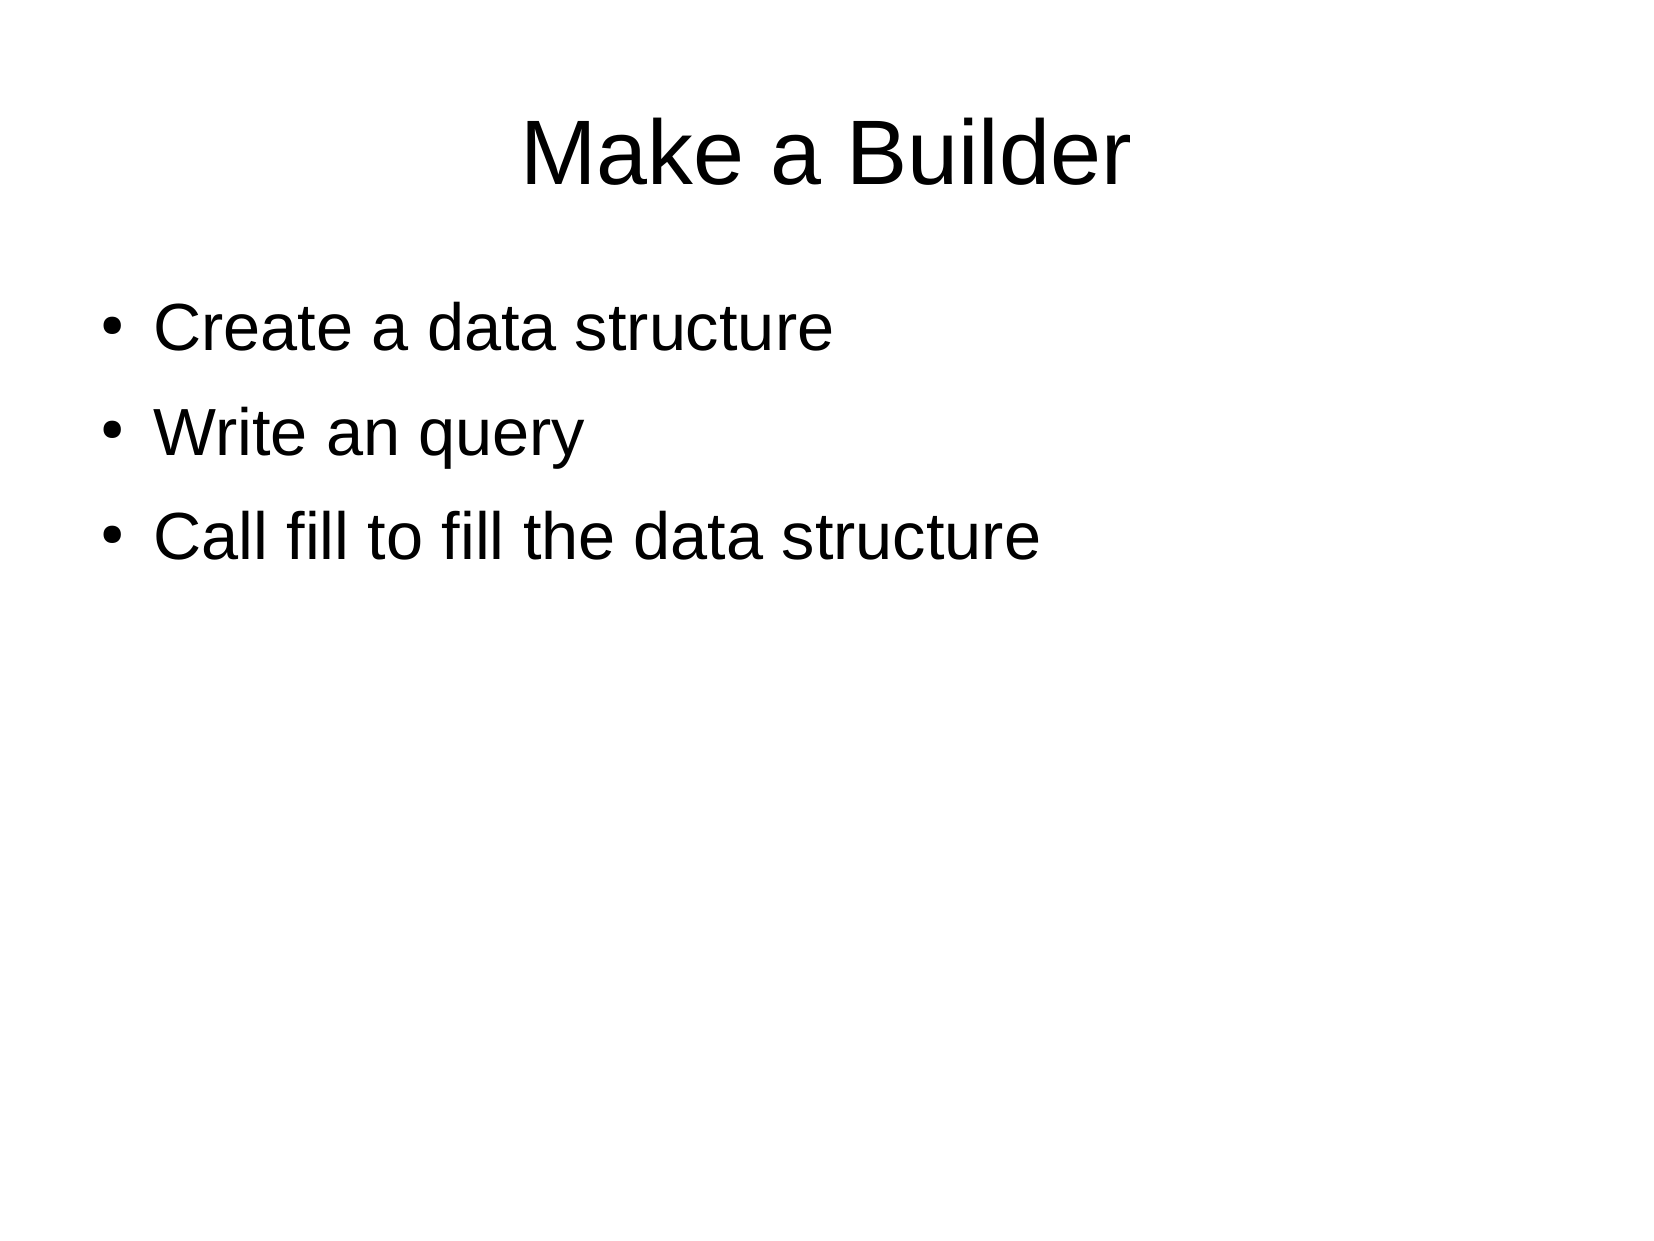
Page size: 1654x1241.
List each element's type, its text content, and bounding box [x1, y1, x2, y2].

title Make a Builder [82, 49, 1571, 257]
list Create a data structure Write an query Call fill to fill the data structure [82, 290, 1571, 1010]
